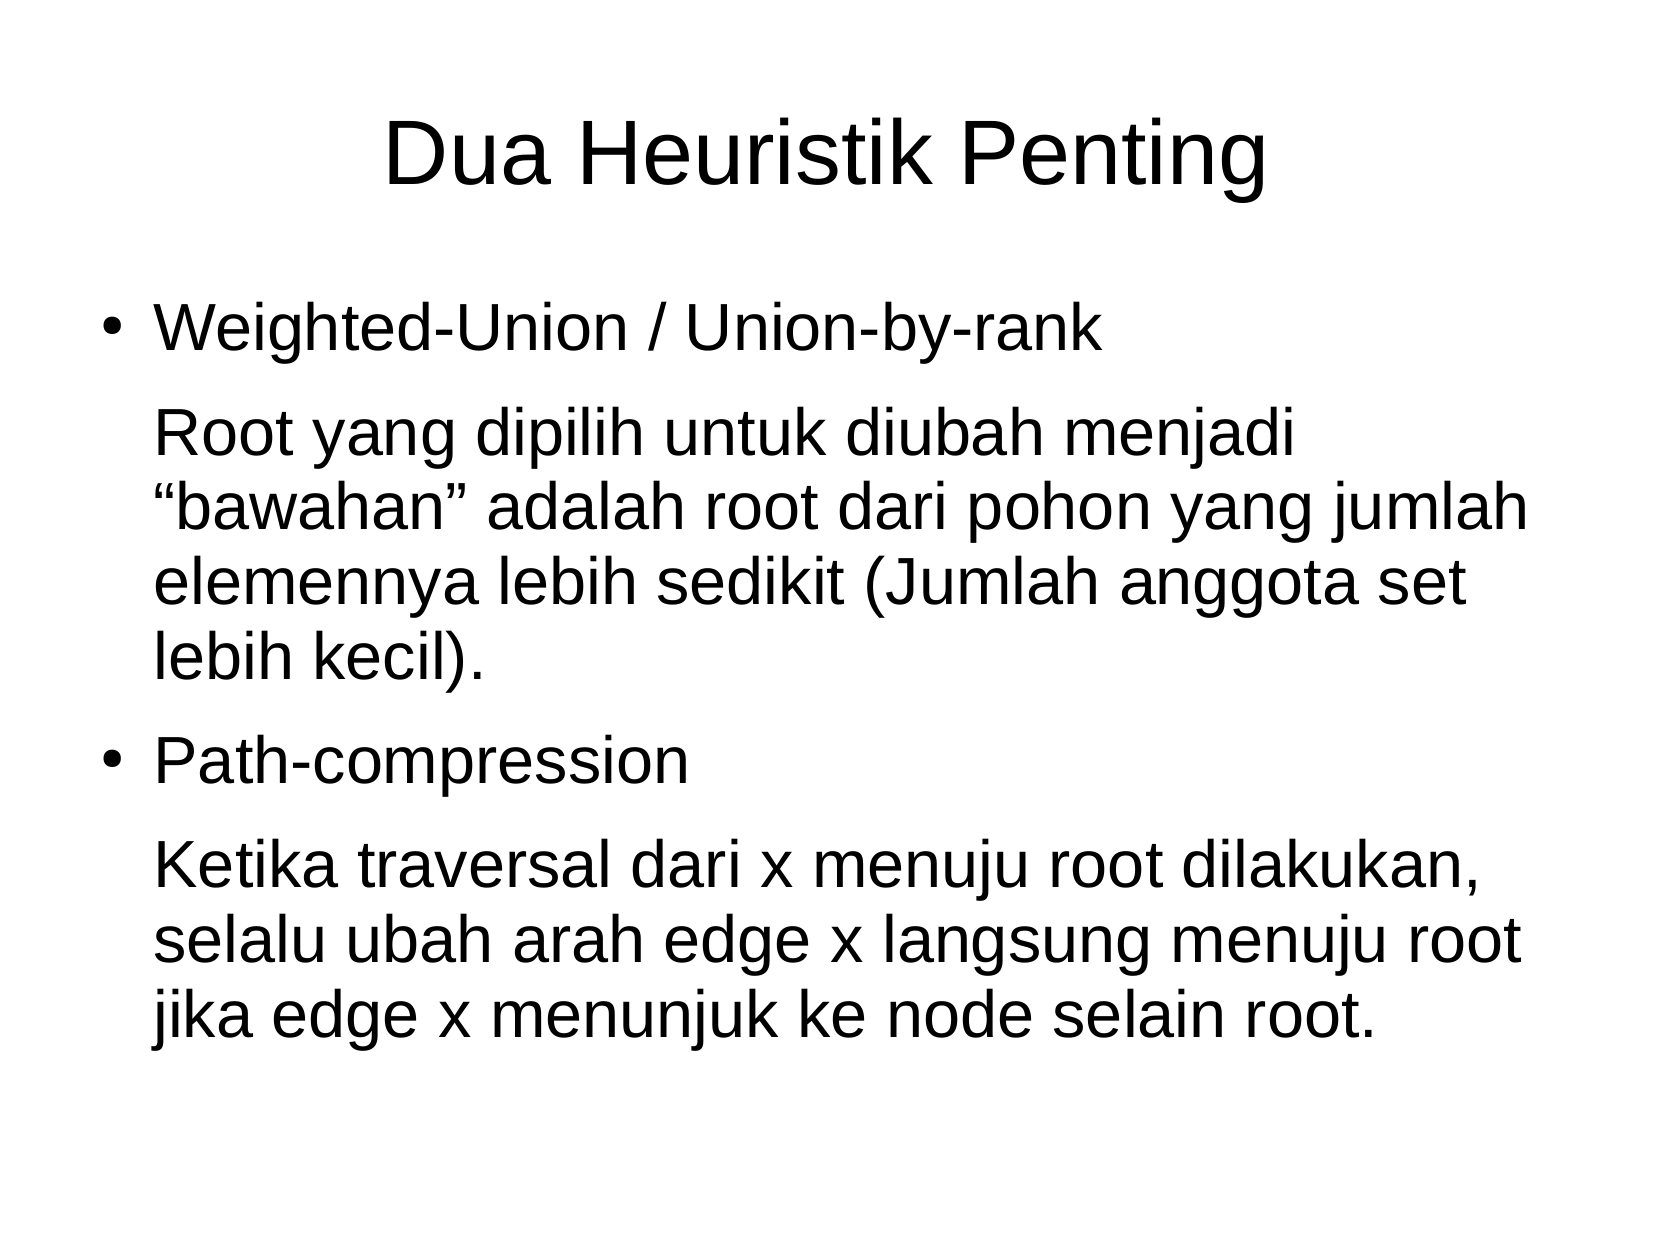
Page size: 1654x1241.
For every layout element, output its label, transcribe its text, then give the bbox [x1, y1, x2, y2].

list Weighted-Union / Union-by-rank Root yang dipilih untuk diubah menjadi “bawahan” adalah root dari pohon yang jumlah elemennya lebih sedikit (Jumlah anggota set lebih kecil). Path-compression Ketika traversal dari x menuju root dilakukan, selalu ubah arah edge x langsung menuju root jika edge x menunjuk ke node selain root. [82, 290, 1571, 1111]
title Dua Heuristik Penting [82, 49, 1571, 257]
